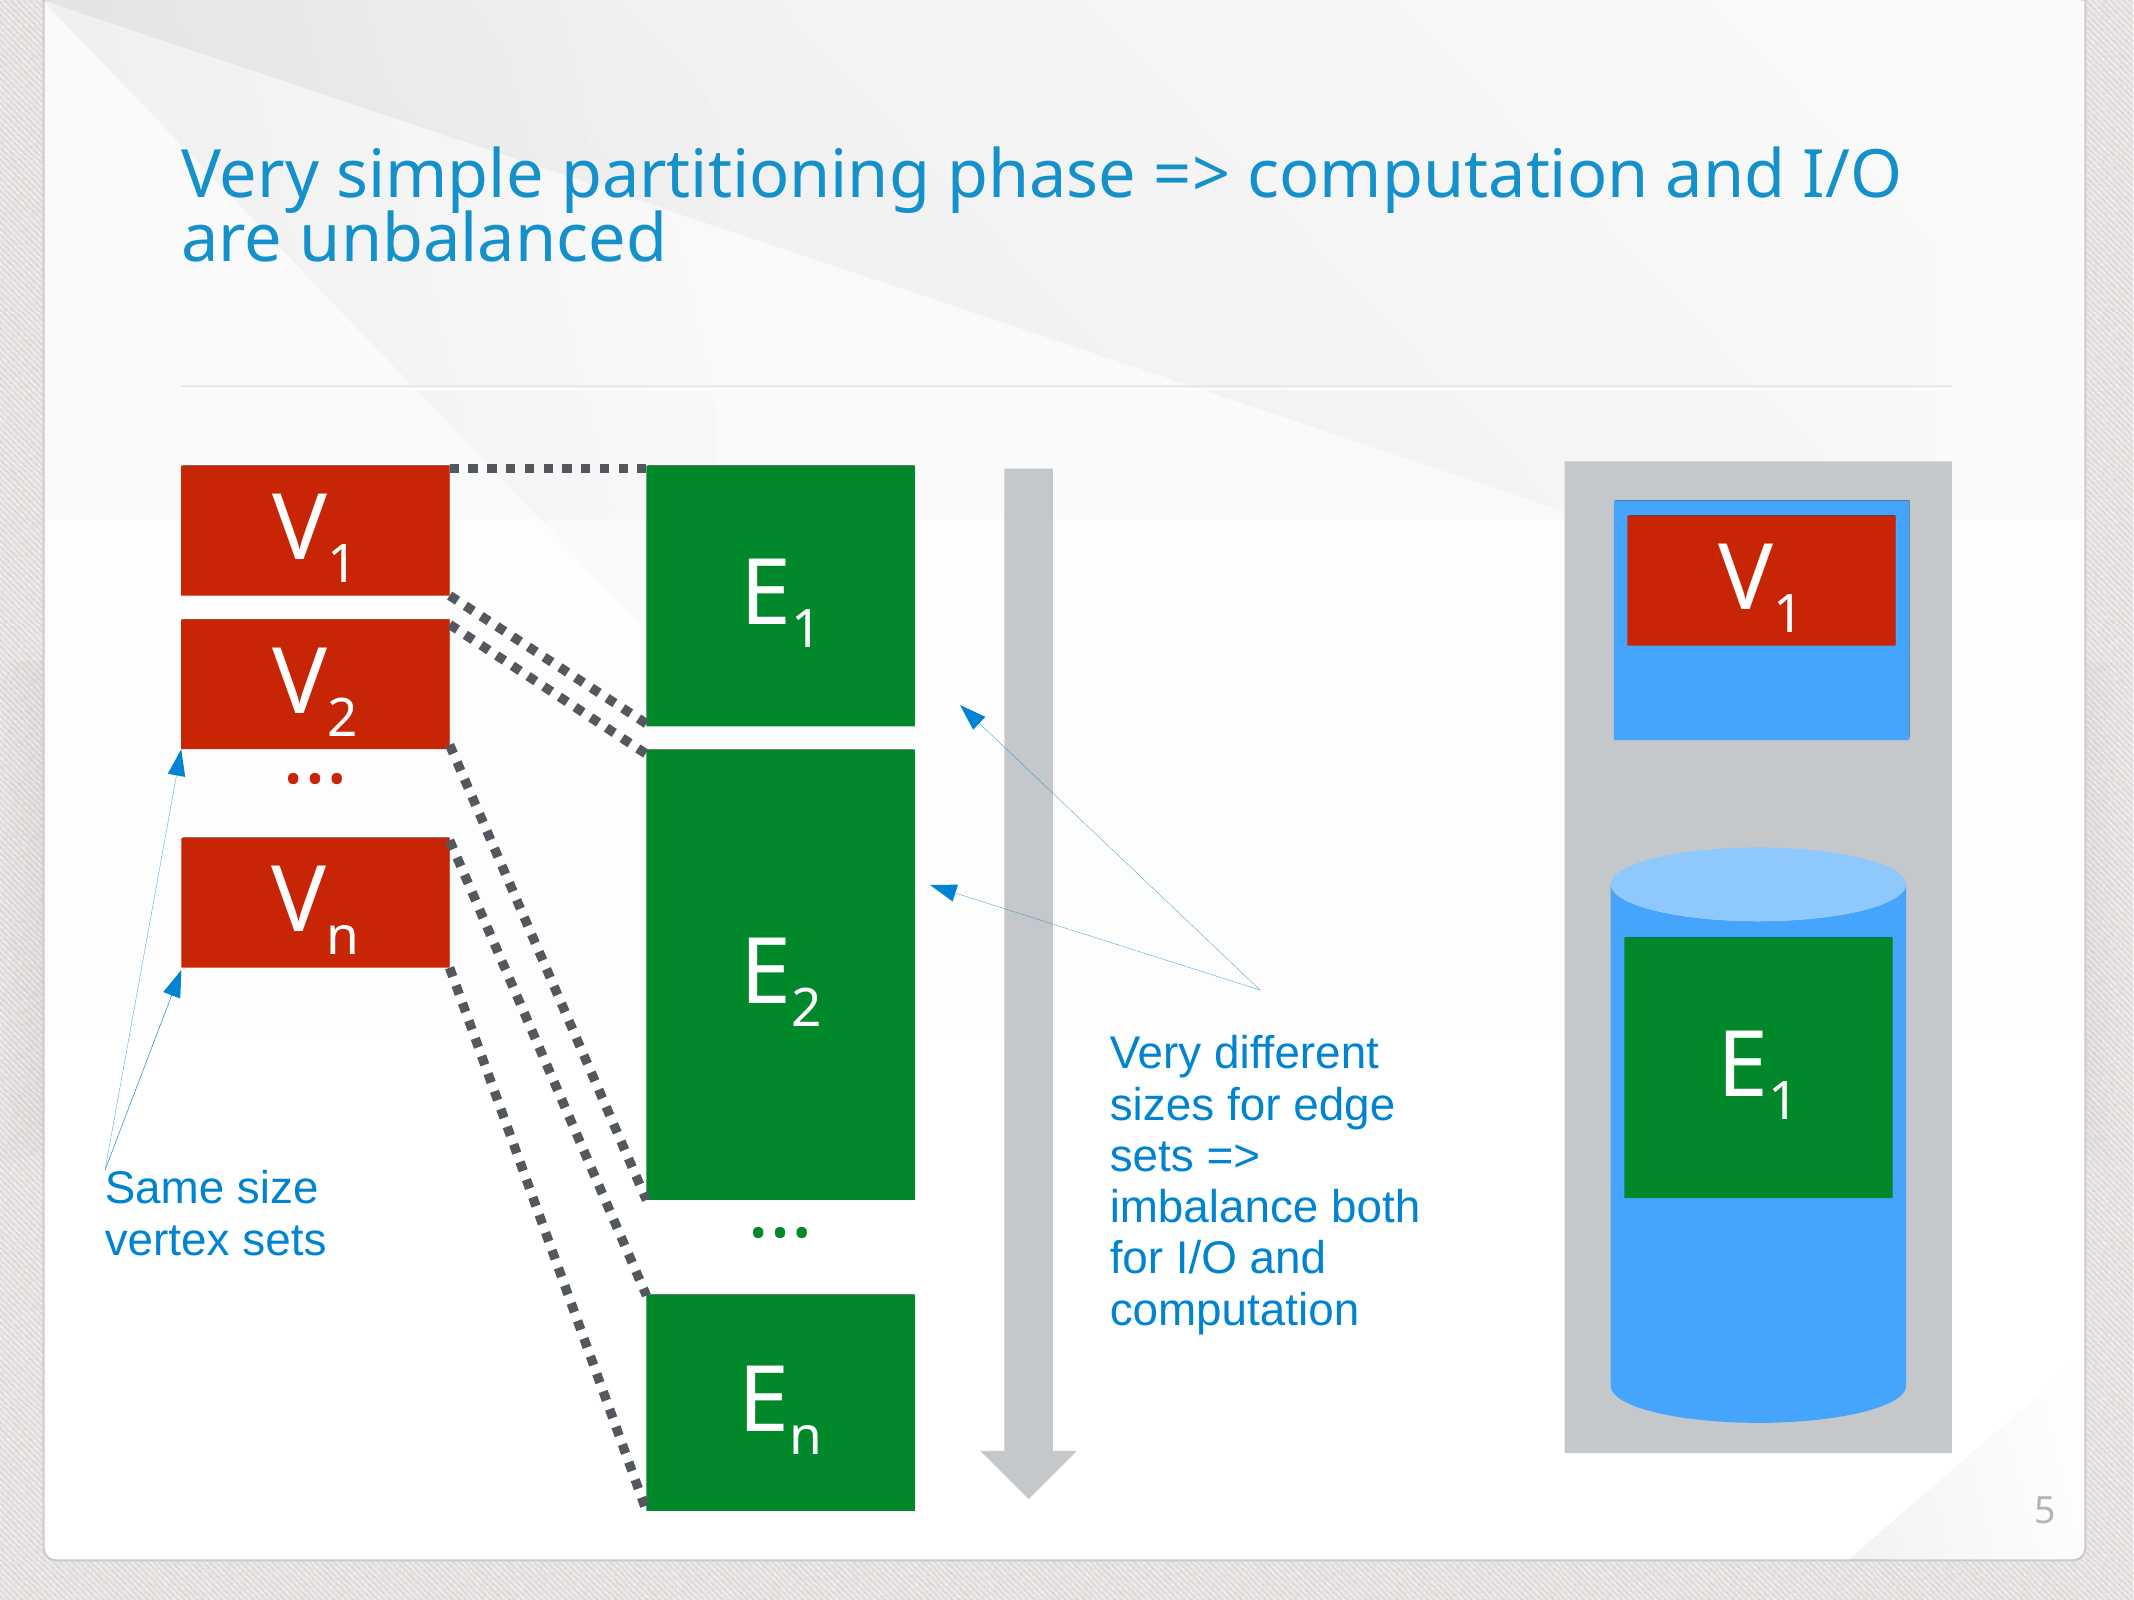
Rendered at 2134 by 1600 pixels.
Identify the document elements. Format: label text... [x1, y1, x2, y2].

text_box En [646, 1294, 915, 1511]
title Very simple partitioning phase => computation and I/O are unbalanced [181, 145, 1953, 355]
picture [0, 0, 2134, 1600]
text_box Same size vertex sets [90, 1155, 361, 1315]
slide_number <number> [1909, 1476, 2071, 1548]
text_box Vn [181, 837, 450, 968]
text_box E2 [646, 749, 915, 1200]
text_box … [274, 671, 357, 809]
text_box Very different sizes for edge sets => imbalance both for I/O and computation [1095, 1020, 1441, 1394]
text_box E1 [646, 465, 915, 727]
text_box [1004, 748, 1053, 923]
text_box [1564, 461, 1952, 1454]
text_box … [739, 1125, 822, 1263]
text_box V2 [181, 619, 450, 750]
text_box V1 [1627, 515, 1896, 646]
text_box [1004, 468, 1053, 792]
text_box V1 [181, 465, 450, 596]
text_box [980, 909, 1078, 1500]
text_box E1 [1624, 937, 1893, 1199]
